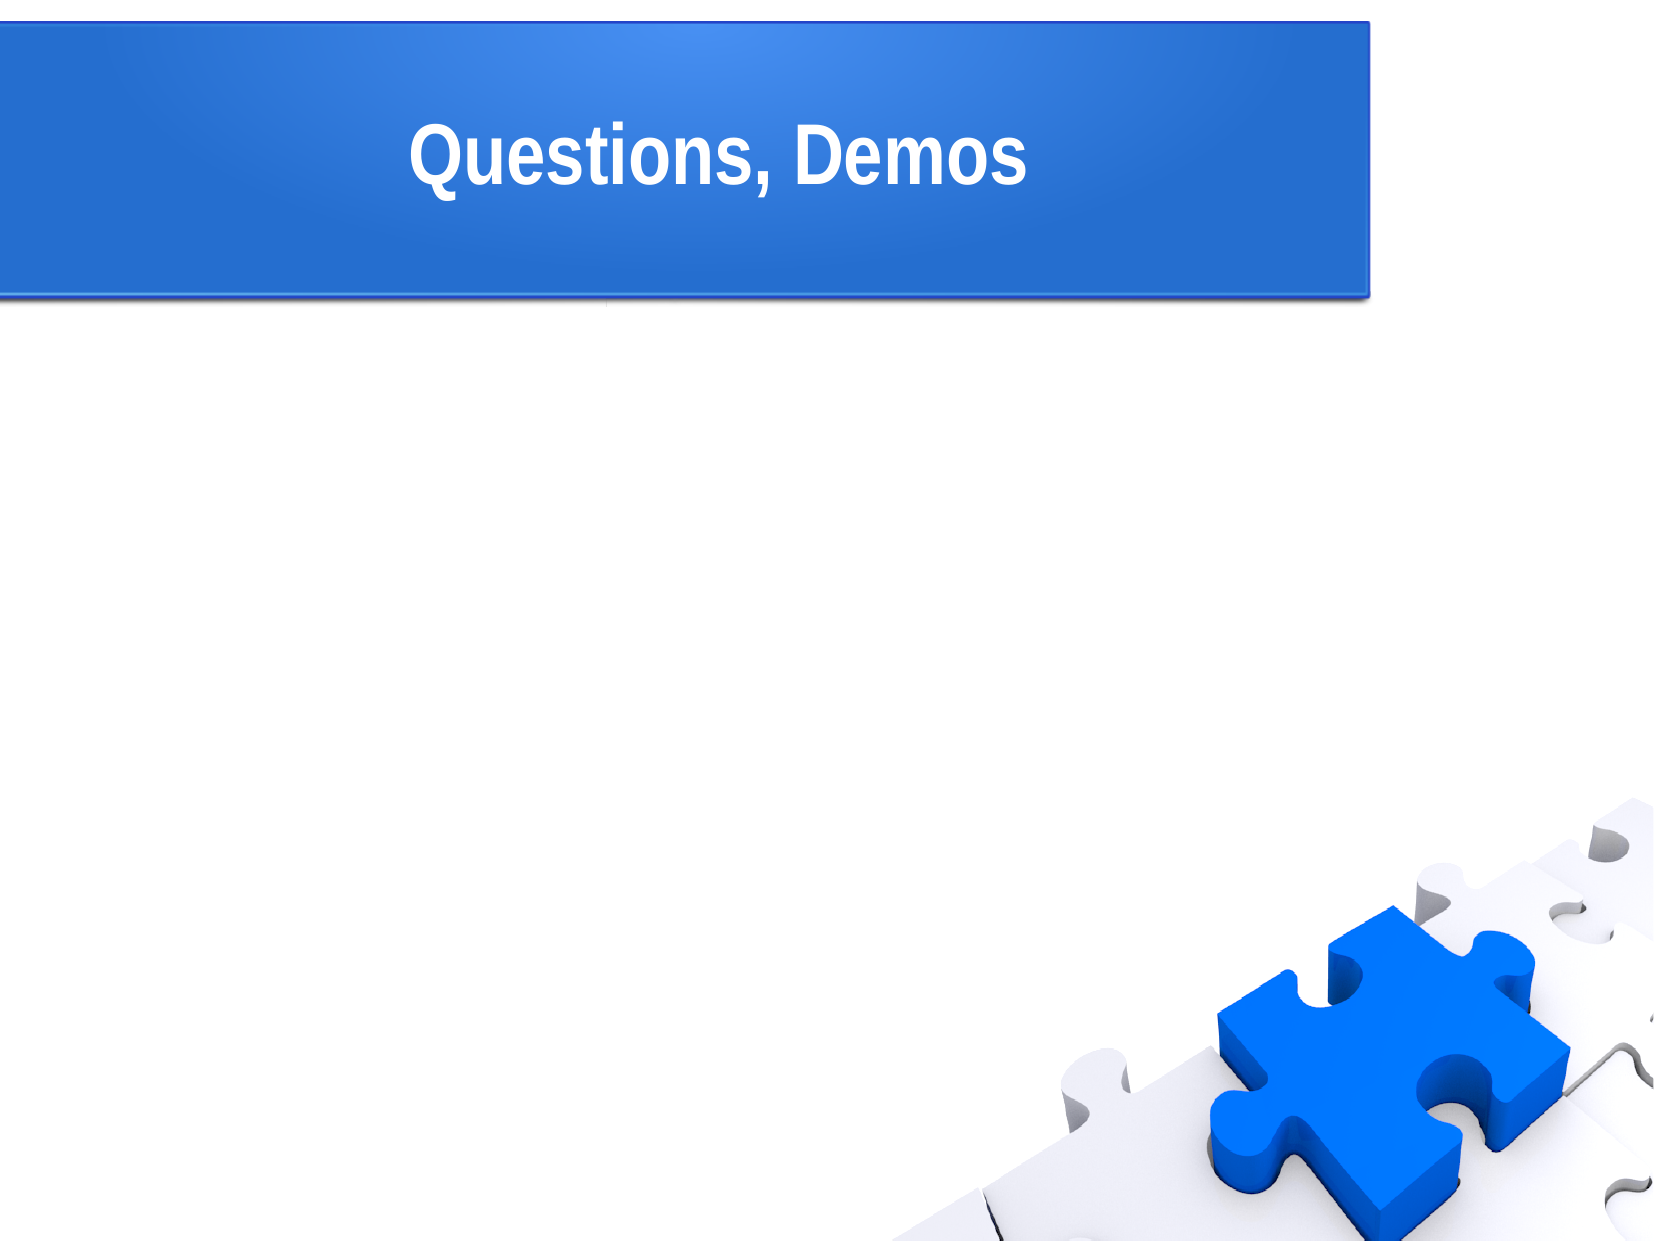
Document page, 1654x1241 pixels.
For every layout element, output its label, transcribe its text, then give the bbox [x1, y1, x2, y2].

title Questions, Demos [82, 49, 1356, 257]
picture [0, 21, 1375, 307]
picture [872, 655, 1654, 1241]
